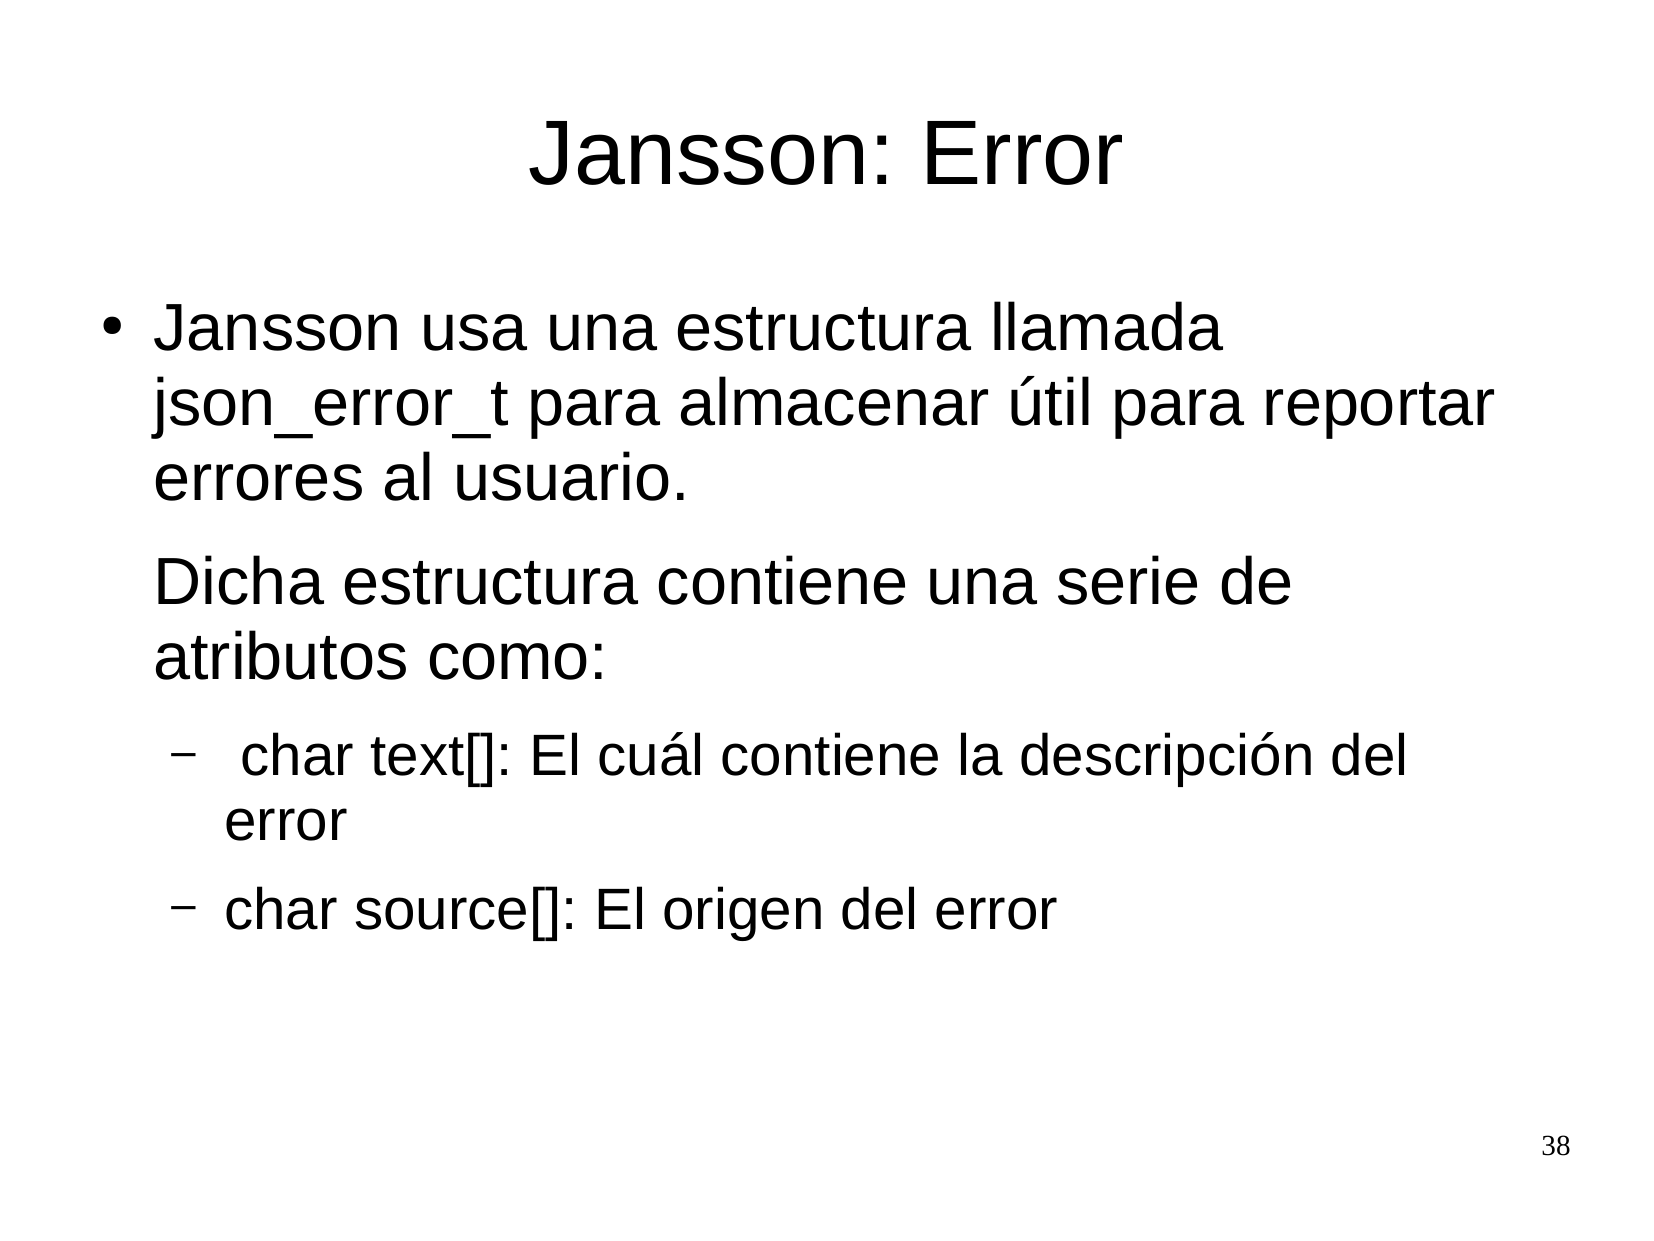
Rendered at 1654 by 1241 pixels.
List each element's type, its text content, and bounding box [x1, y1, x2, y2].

list Jansson usa una estructura llamada json_error_t para almacenar útil para reportar errores al usuario. Dicha estructura contiene una serie de atributos como: char text[]: El cuál contiene la descripción del error char source[]: El origen del error [82, 290, 1538, 1010]
title Jansson: Error [82, 49, 1571, 257]
